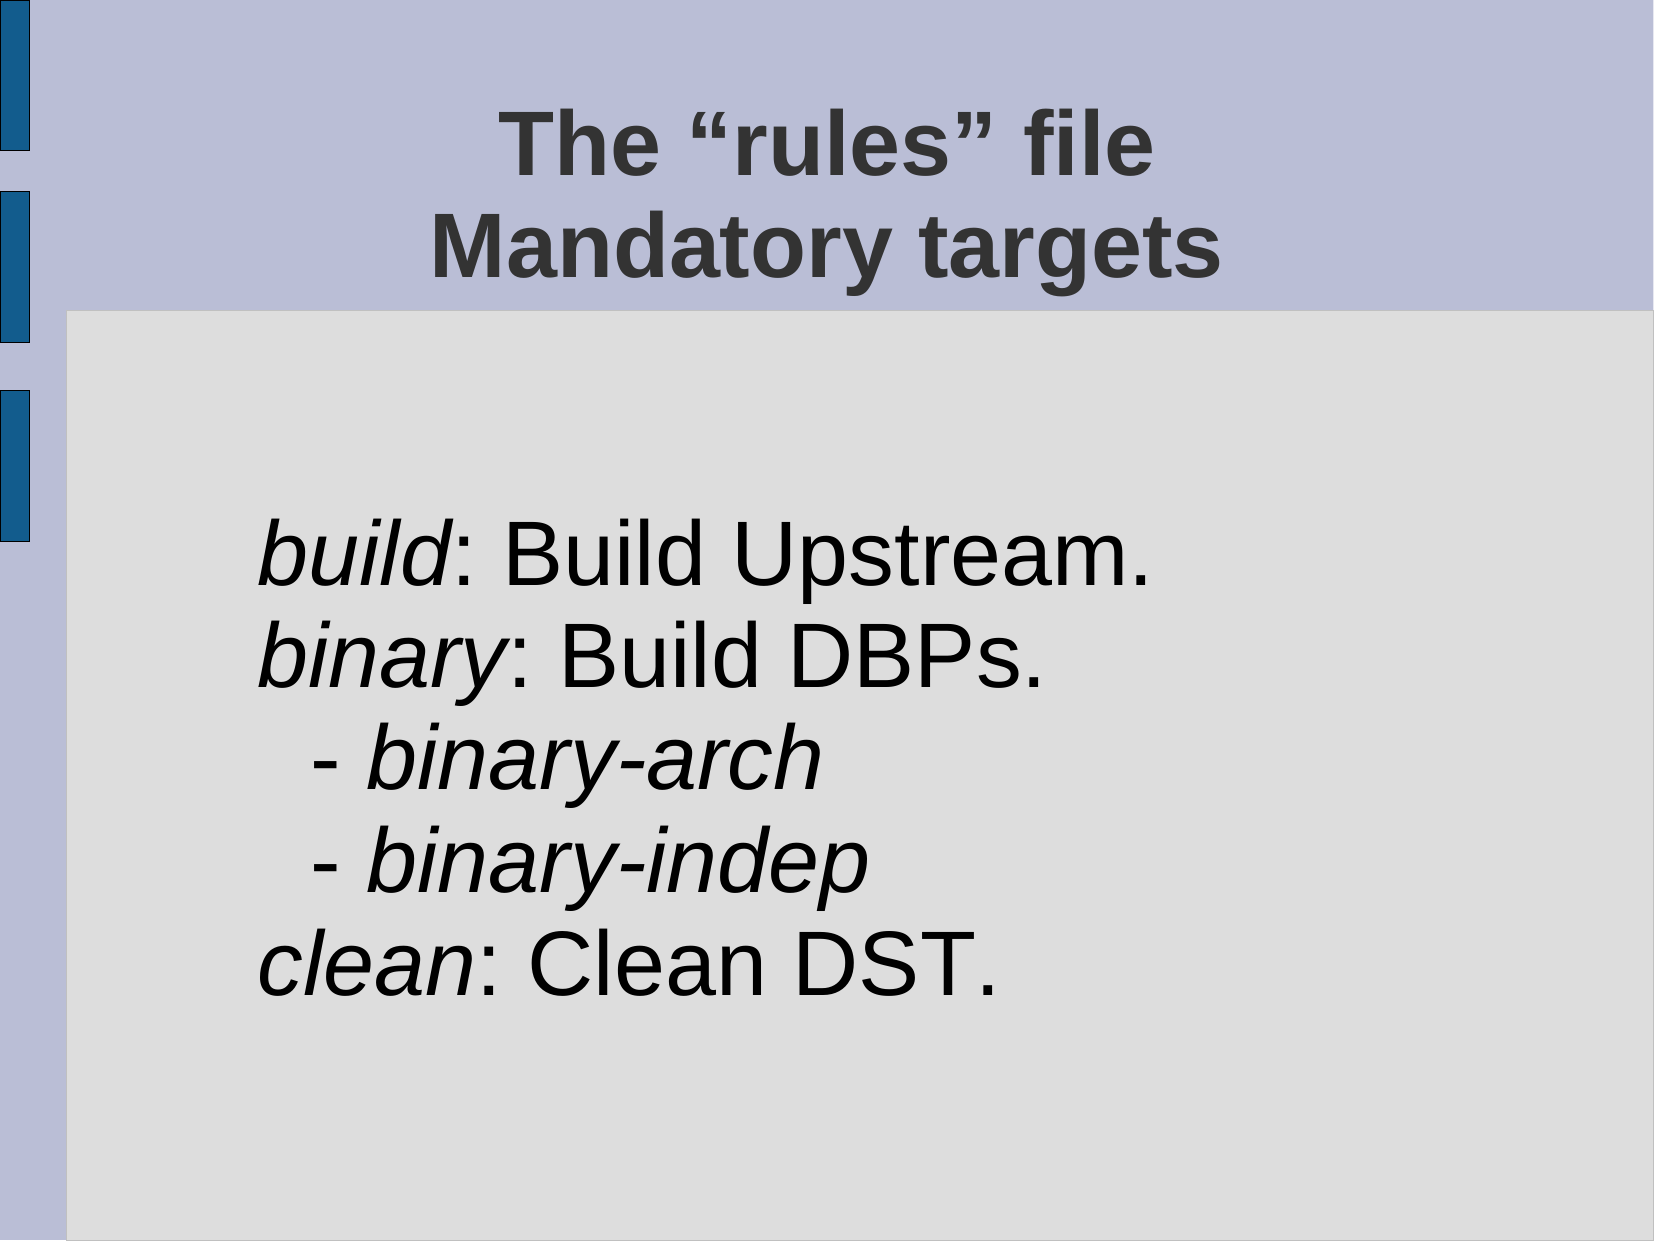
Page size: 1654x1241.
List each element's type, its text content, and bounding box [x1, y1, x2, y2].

list build: Build Upstream. binary: Build DBPs. - binary-arch - binary-indep clean: Clean DST. [239, 501, 1477, 1015]
title The “rules” file Mandatory targets [121, 91, 1534, 299]
